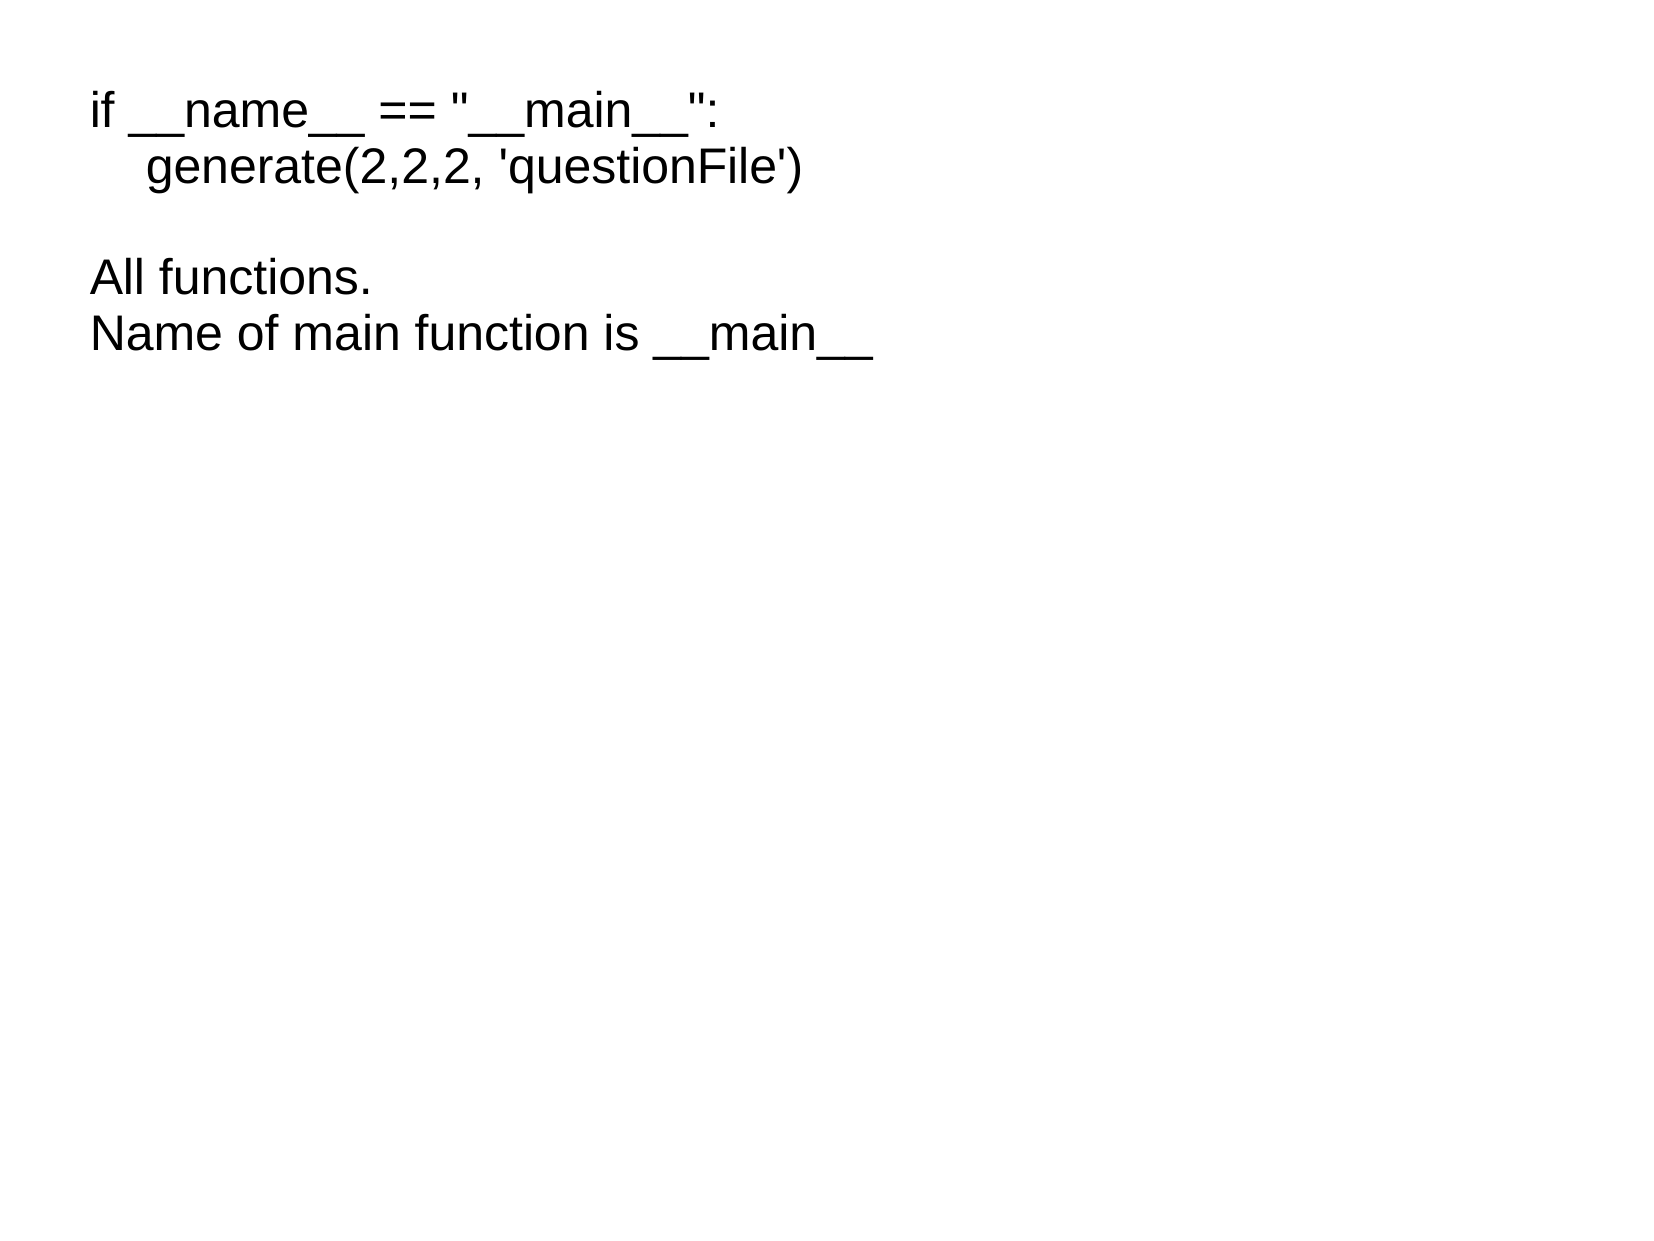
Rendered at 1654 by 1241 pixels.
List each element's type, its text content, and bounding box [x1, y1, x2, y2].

text_box if __name__ == "__main__": generate(2,2,2, 'questionFile') All functions. Name of main function is __main__ [75, 75, 1463, 369]
